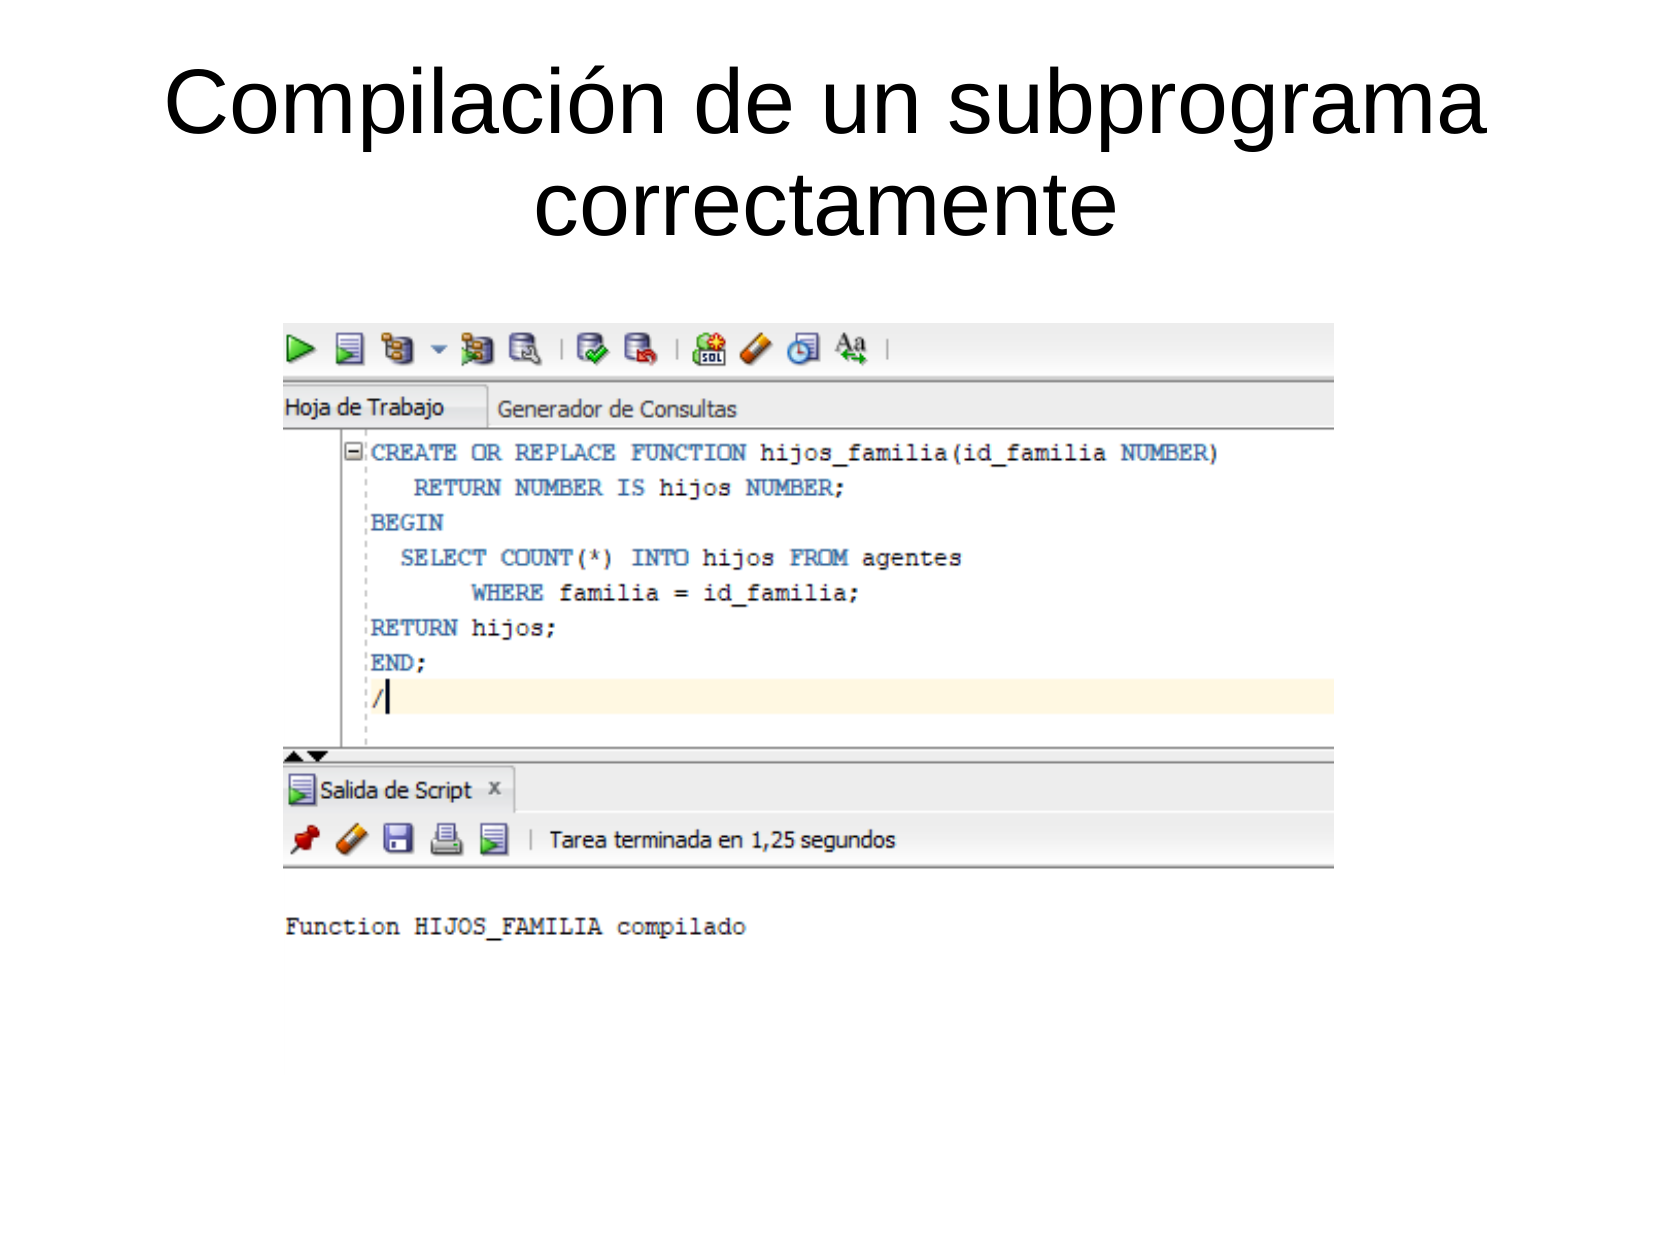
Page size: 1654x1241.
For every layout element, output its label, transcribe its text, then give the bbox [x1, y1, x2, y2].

picture [283, 323, 1334, 1075]
title Compilación de un subprograma correctamente [82, 49, 1571, 257]
